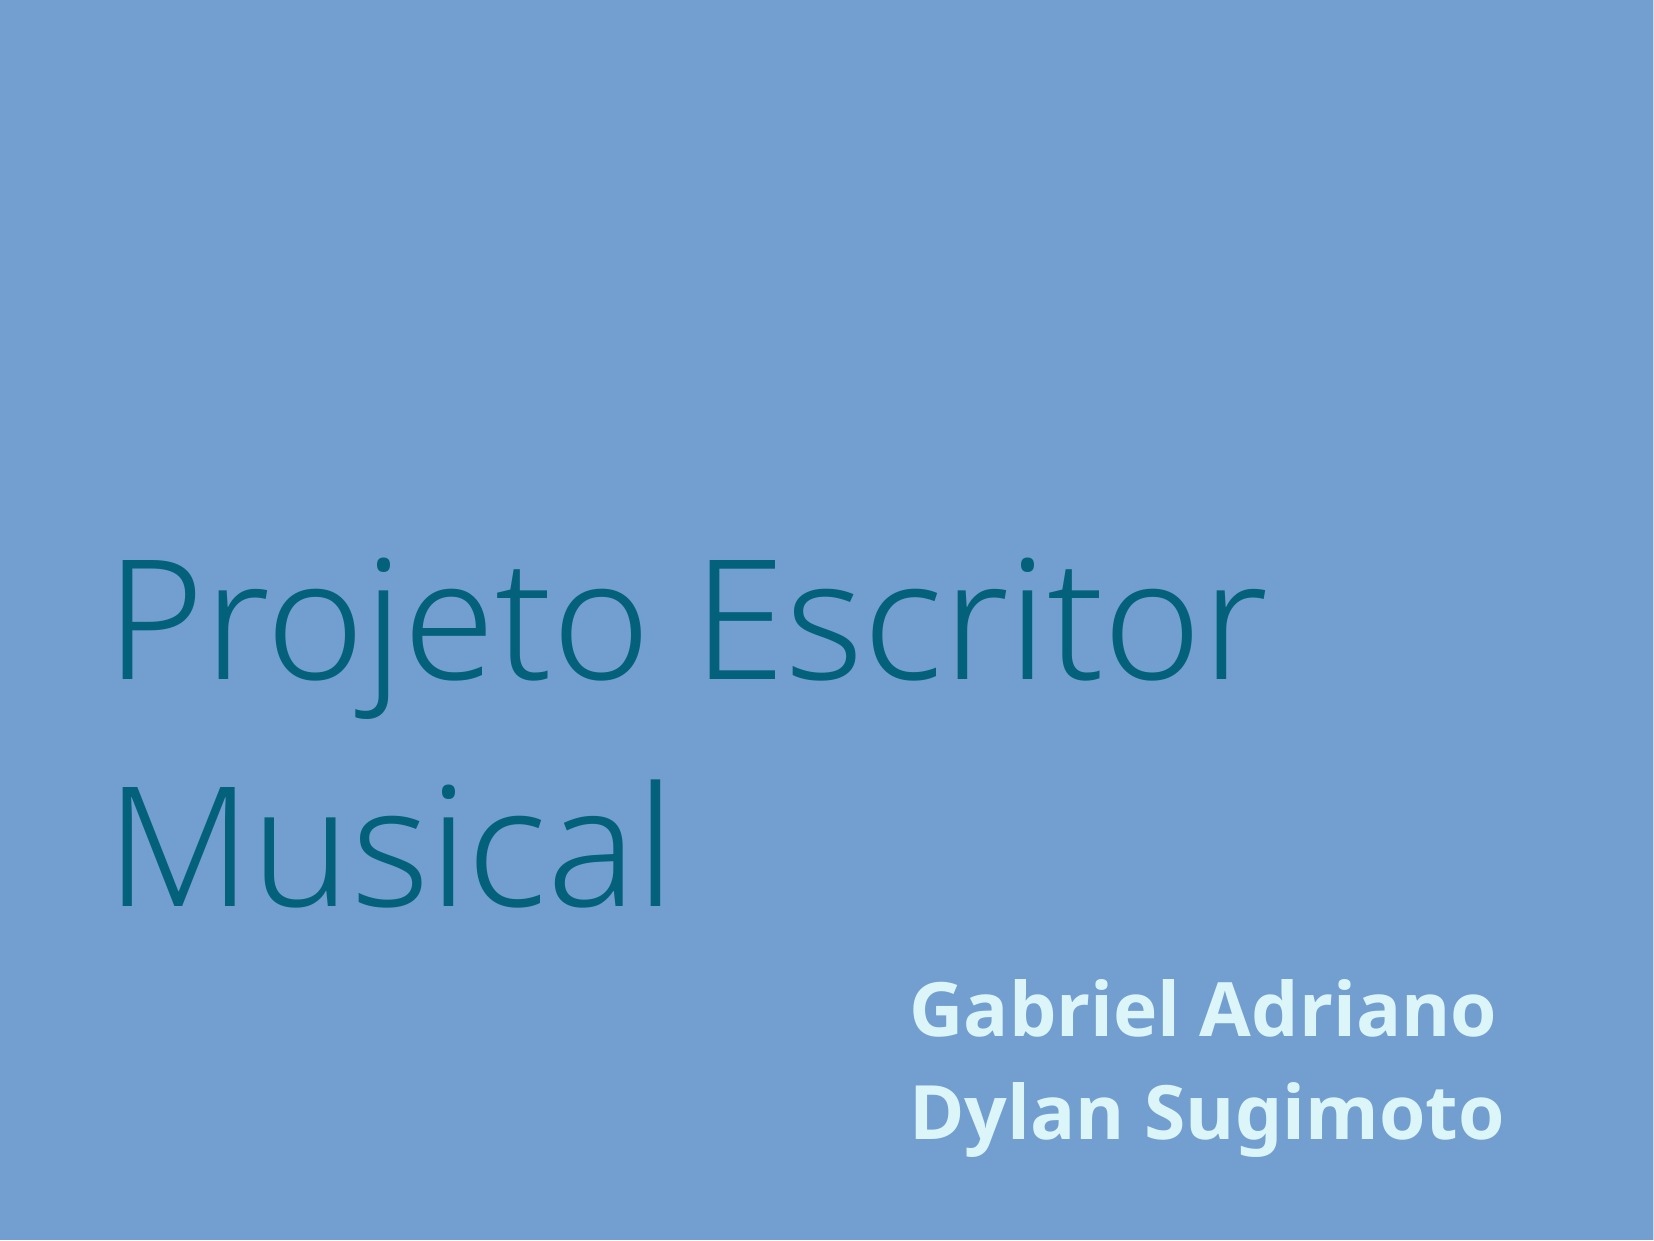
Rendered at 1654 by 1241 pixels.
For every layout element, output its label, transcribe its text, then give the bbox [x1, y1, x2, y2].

title Projeto Escritor Musical [106, 566, 1512, 955]
subtitle Gabriel Adriano Dylan Sugimoto [909, 956, 1654, 1241]
